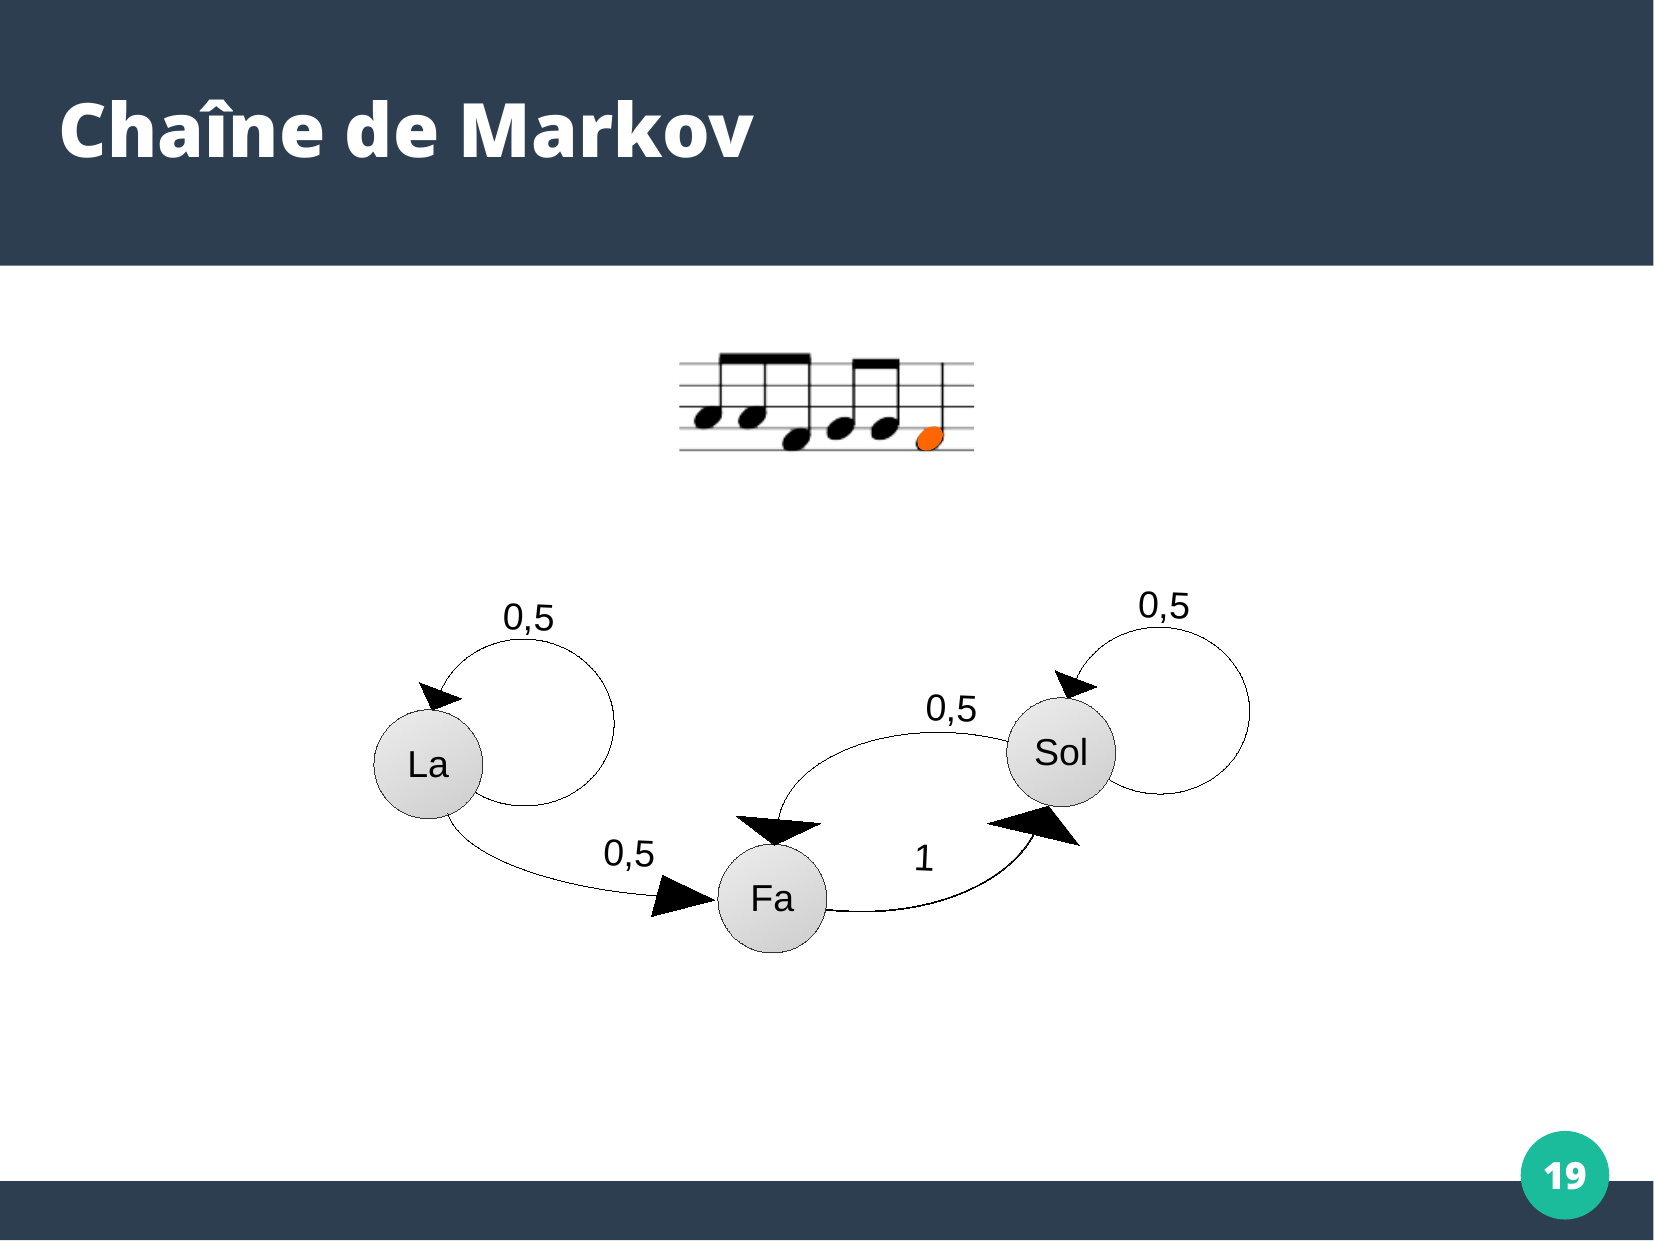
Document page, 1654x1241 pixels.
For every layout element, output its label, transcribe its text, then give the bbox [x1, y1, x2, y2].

text_box [917, 426, 943, 451]
text_box 0,5 [419, 639, 615, 806]
text_box Sol [1006, 697, 1116, 807]
text_box 1 [826, 806, 1080, 912]
text_box 0,5 [447, 813, 715, 917]
picture [679, 295, 975, 519]
text_box 0,5 [736, 732, 1009, 846]
text_box La [373, 709, 483, 819]
text_box 0,5 [1055, 627, 1250, 795]
title Chaîne de Markov [59, 49, 1595, 207]
text_box Fa [717, 844, 827, 953]
